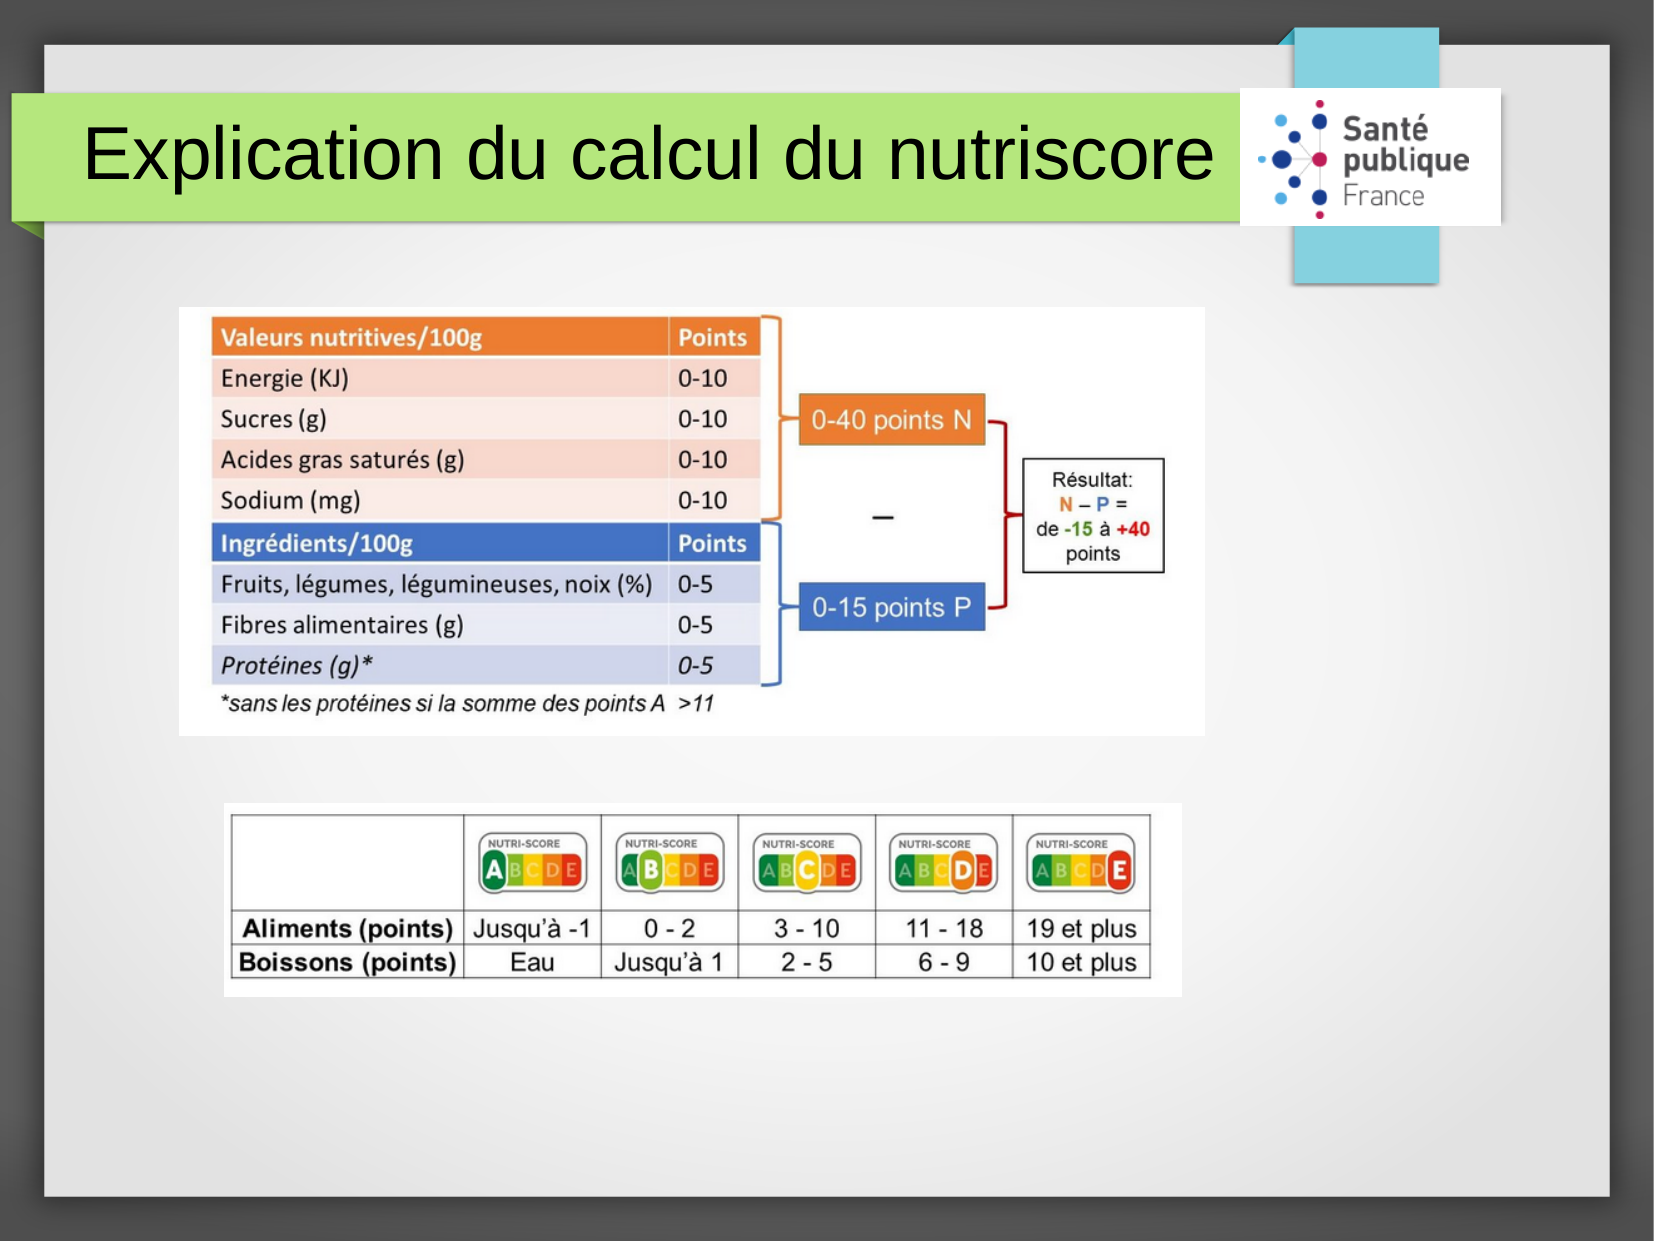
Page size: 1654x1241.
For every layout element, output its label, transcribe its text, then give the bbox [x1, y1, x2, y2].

title Explication du calcul du nutriscore [82, 94, 1240, 213]
picture [0, 0, 1654, 1241]
